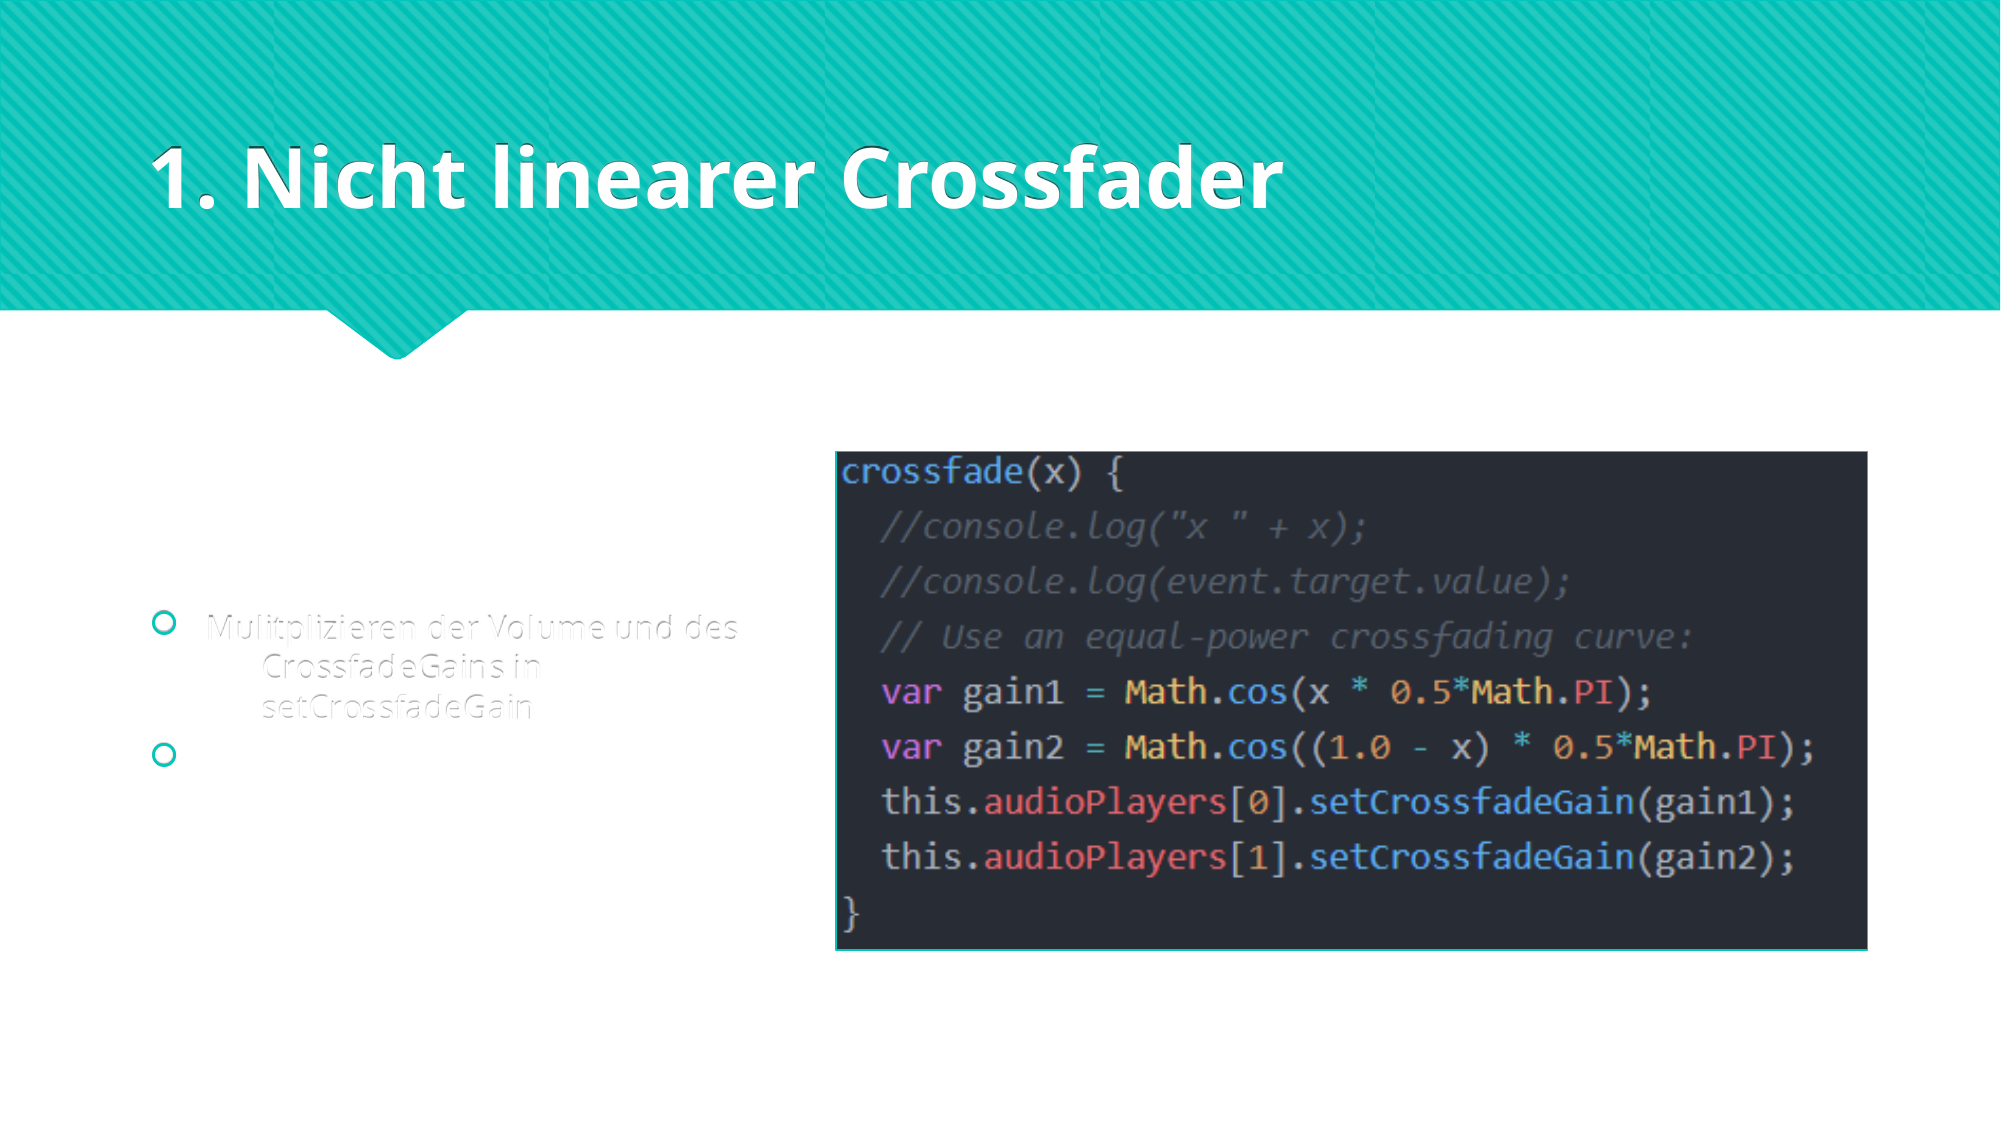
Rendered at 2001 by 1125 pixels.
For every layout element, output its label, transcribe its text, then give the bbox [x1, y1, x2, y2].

title 1. Nicht linearer Crossfader [132, 73, 1868, 233]
list Mulitplizieren der Volume und des CrossfadeGains in setCrossfadeGain [134, 395, 764, 992]
picture [836, 452, 1867, 950]
